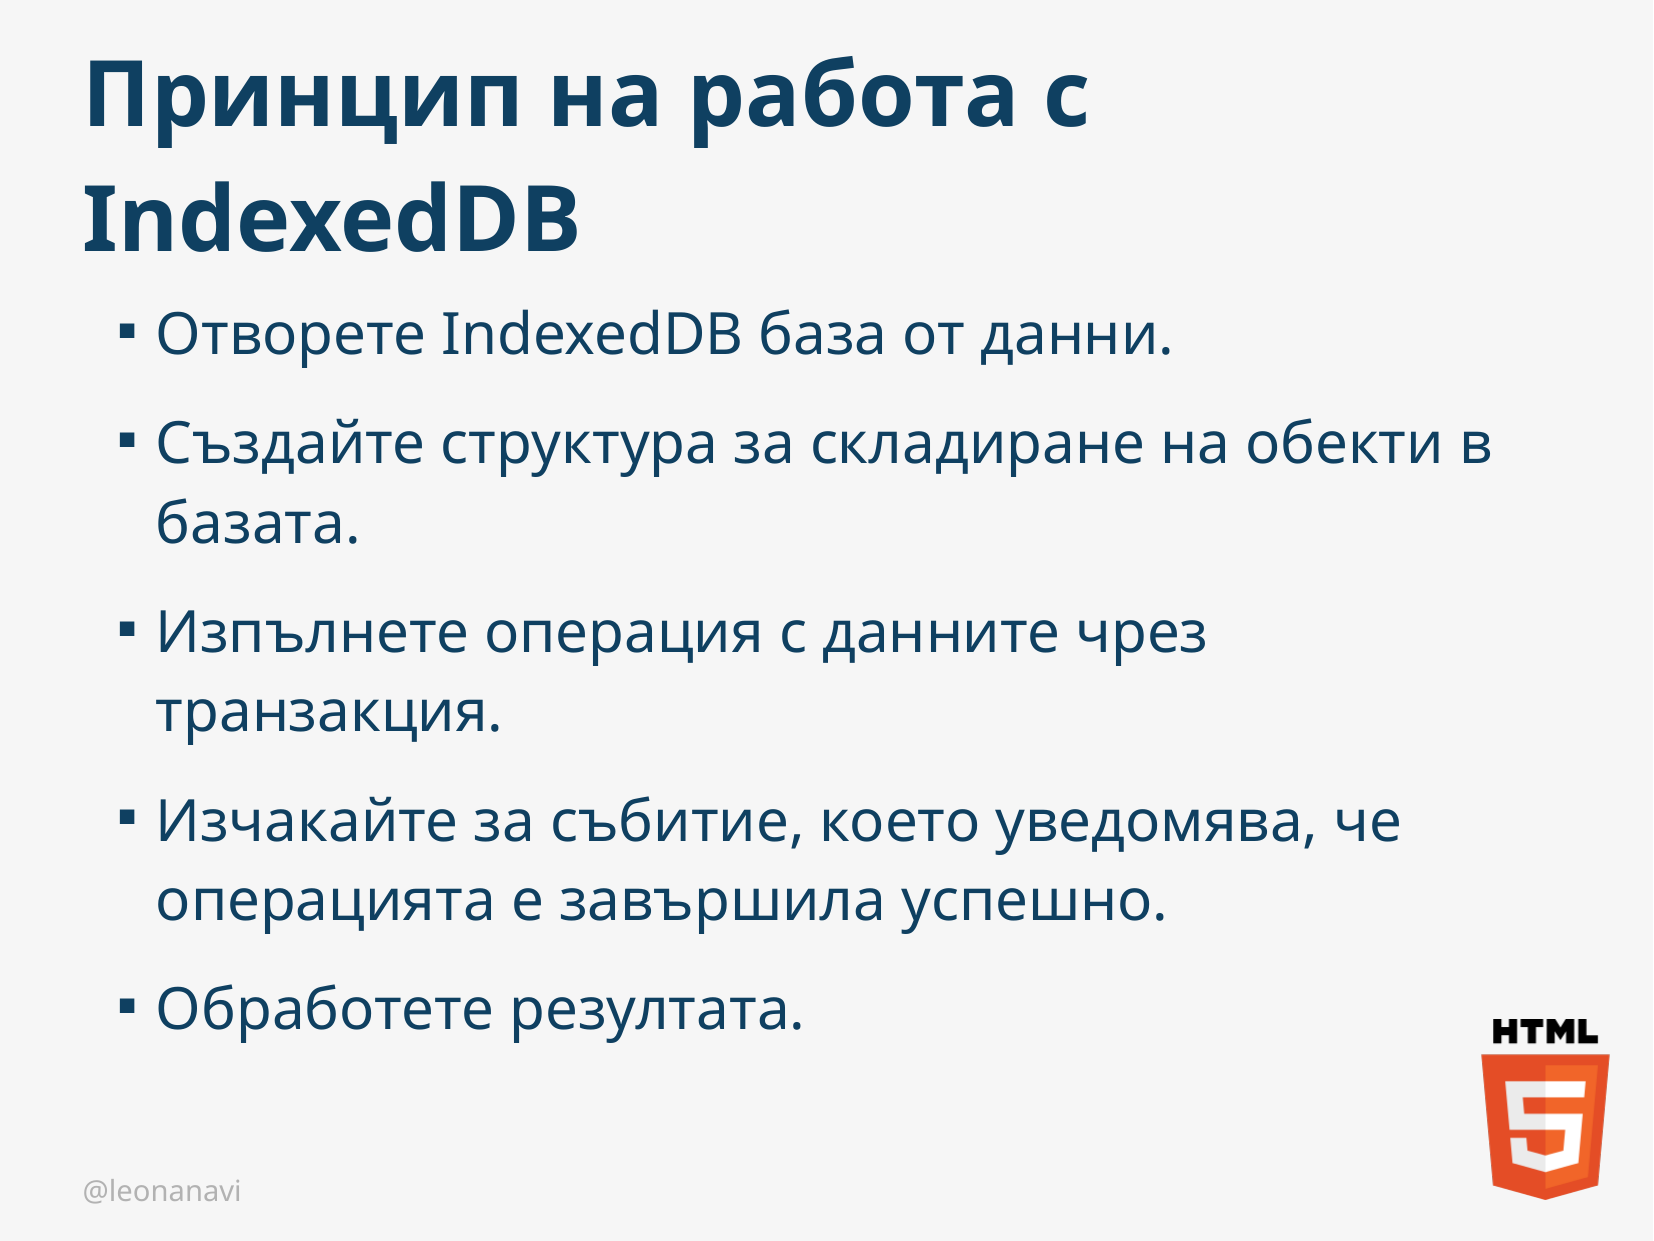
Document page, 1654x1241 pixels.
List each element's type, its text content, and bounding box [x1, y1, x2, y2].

text_box Отворете IndexedDB база от данни. Създайте структура за складиране на обекти в базата. Изпълнете операция с данните чрез транзакция. Изчакайте за събитие, което уведомява, че операцията е завършила успешно. Обработете резултата. [105, 285, 1576, 969]
title Принцип на работа с IndexedDB [82, 49, 1571, 257]
picture [1455, 1019, 1636, 1201]
